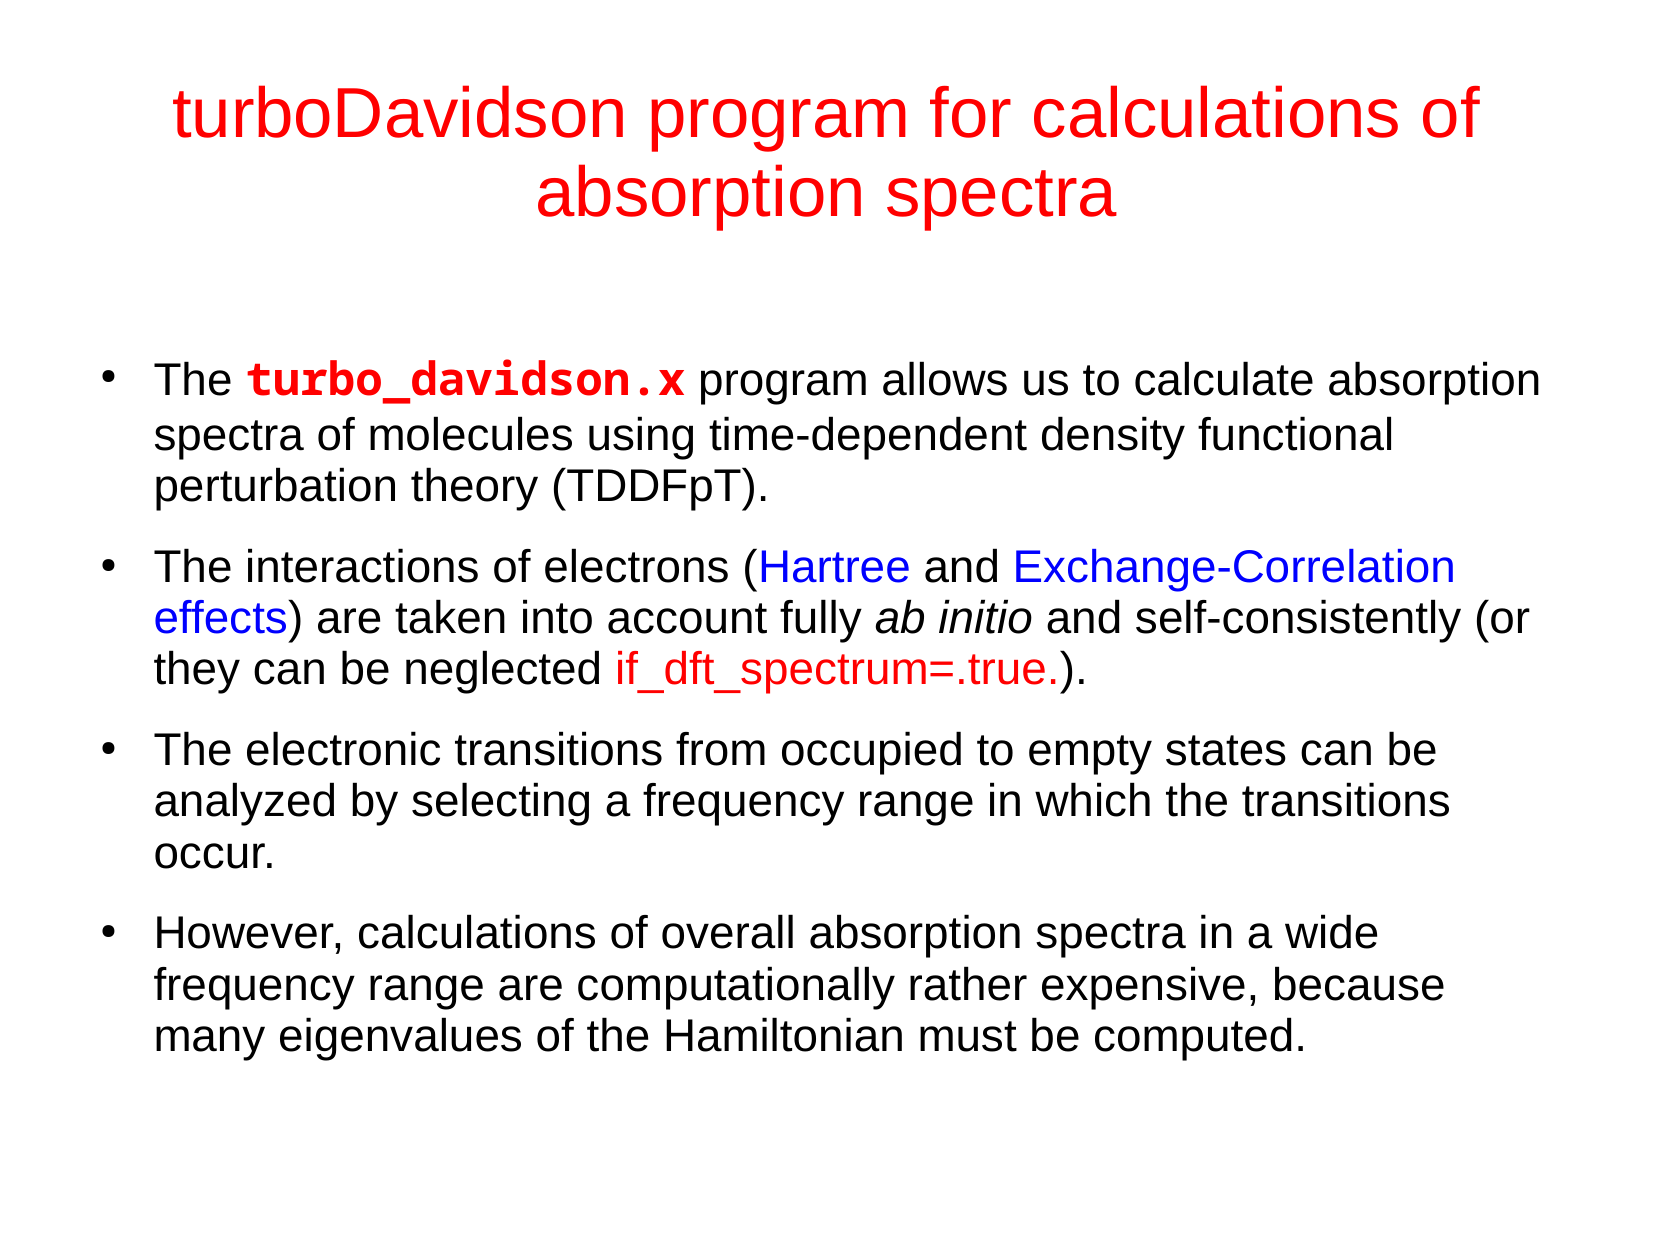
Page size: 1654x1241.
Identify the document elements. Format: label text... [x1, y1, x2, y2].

list The turbo_davidson.x program allows us to calculate absorption spectra of molecules using time-dependent density functional perturbation theory (TDDFpT). The interactions of electrons (Hartree and Exchange-Correlation effects) are taken into account fully ab initio and self-consistently (or they can be neglected if_dft_spectrum=.true.). The electronic transitions from occupied to empty states can be analyzed by selecting a frequency range in which the transitions occur. However, calculations of overall absorption spectra in a wide frequency range are computationally rather expensive, because many eigenvalues of the Hamiltonian must be computed. [82, 346, 1571, 1066]
title turboDavidson program for calculations of absorption spectra [82, 49, 1571, 257]
